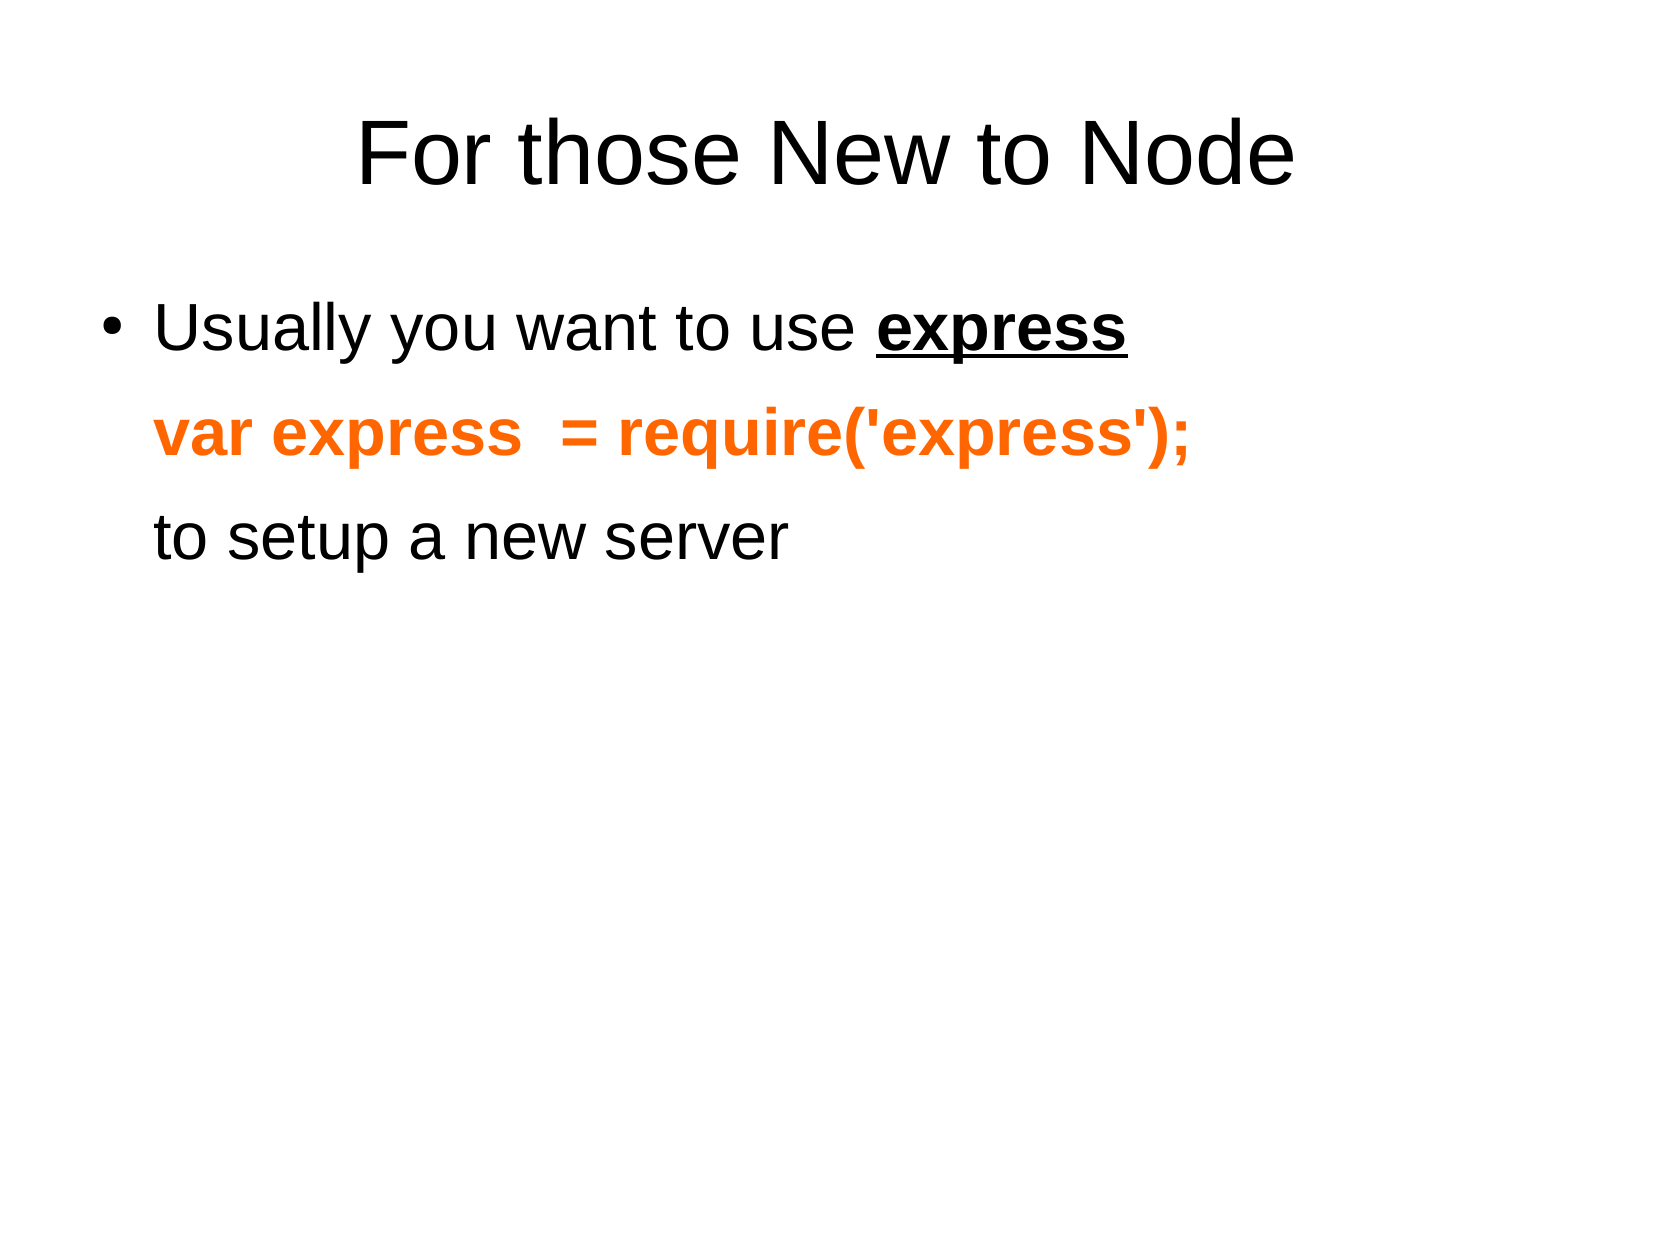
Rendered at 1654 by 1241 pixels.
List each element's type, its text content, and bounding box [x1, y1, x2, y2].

list Usually you want to use express var express = require('express'); to setup a new server [82, 290, 1571, 1010]
title For those New to Node [82, 49, 1571, 257]
